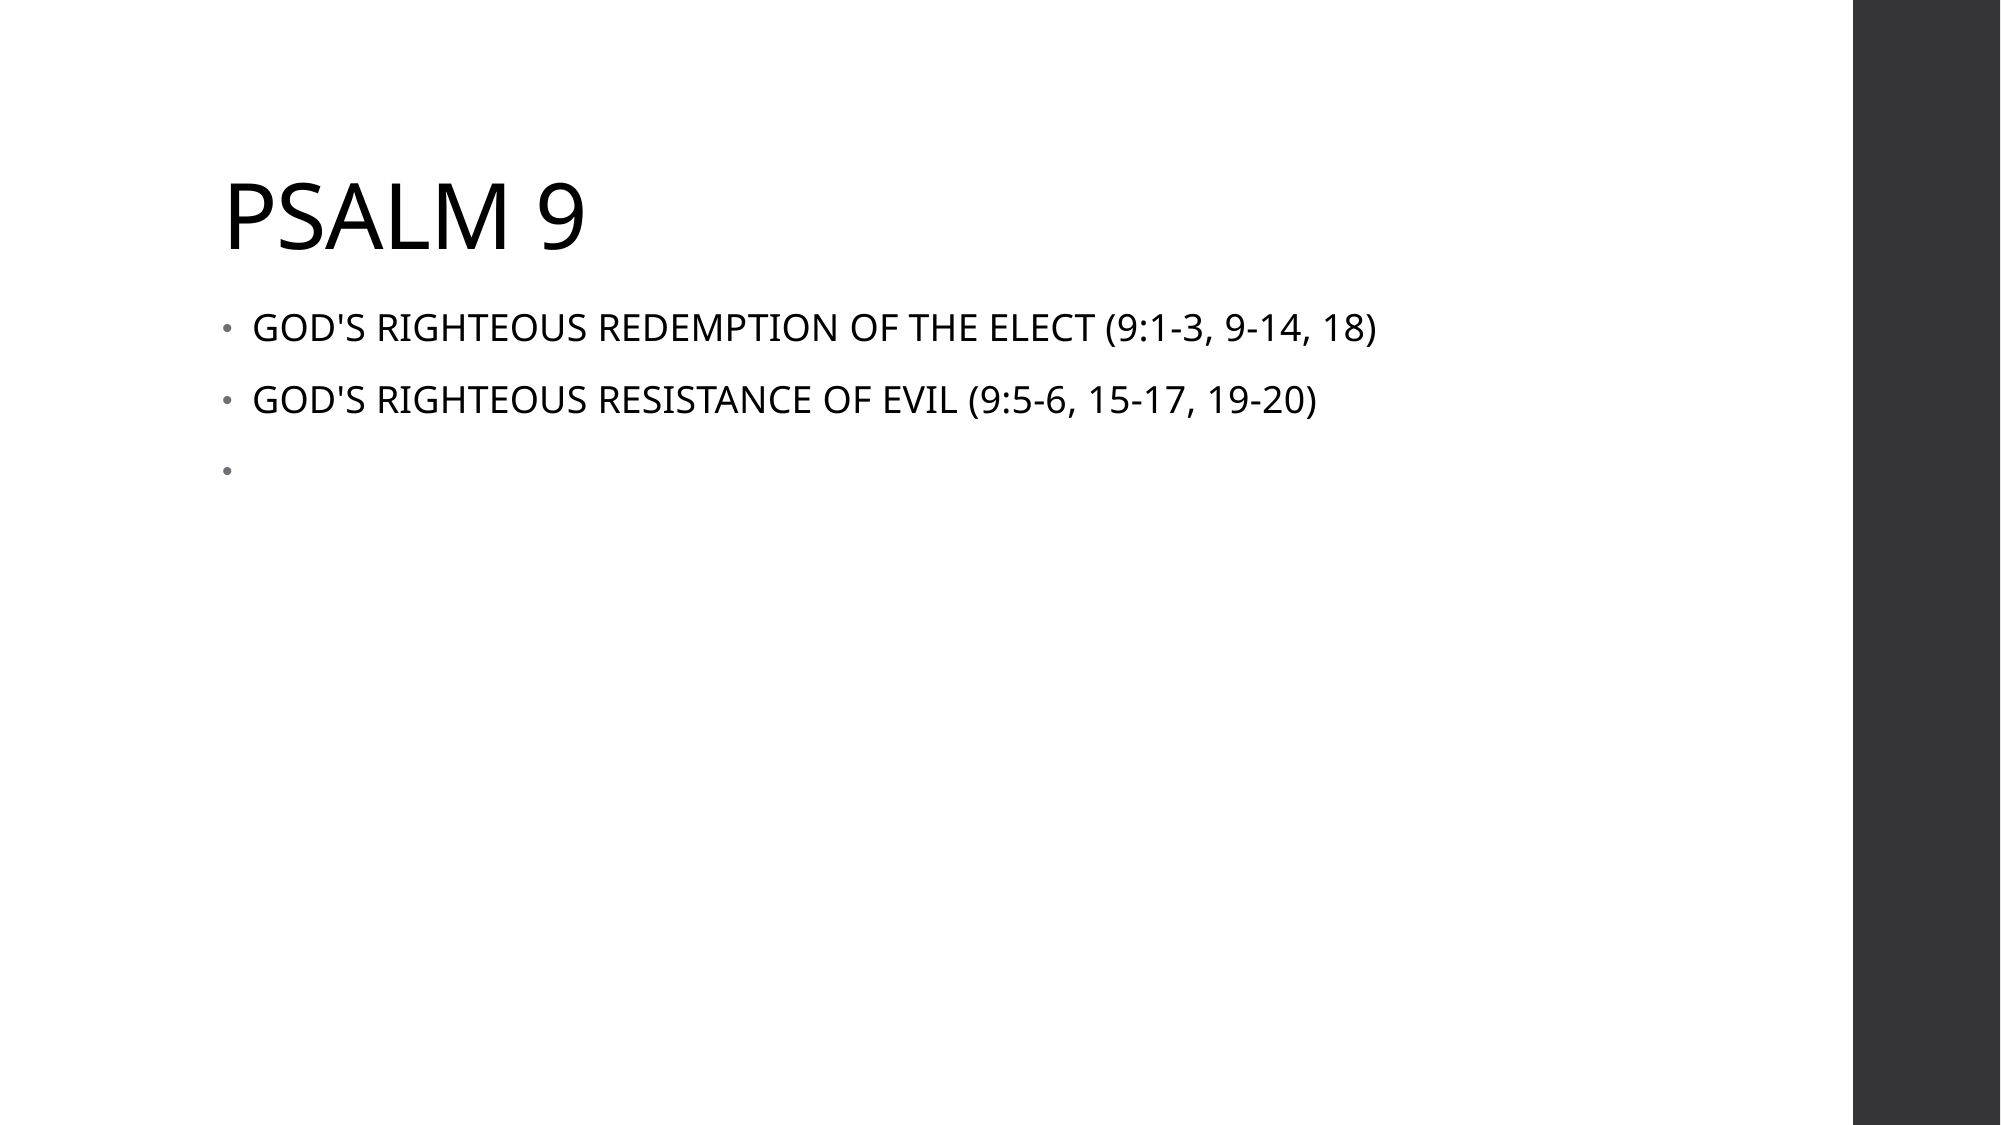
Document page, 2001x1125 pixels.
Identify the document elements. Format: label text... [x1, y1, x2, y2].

title PSALM 9 [206, 60, 1797, 278]
list GOD'S RIGHTEOUS REDEMPTION OF THE ELECT (9:1-3, 9-14, 18) GOD'S RIGHTEOUS RESISTANCE OF EVIL (9:5-6, 15-17, 19-20) [206, 299, 1617, 1014]
